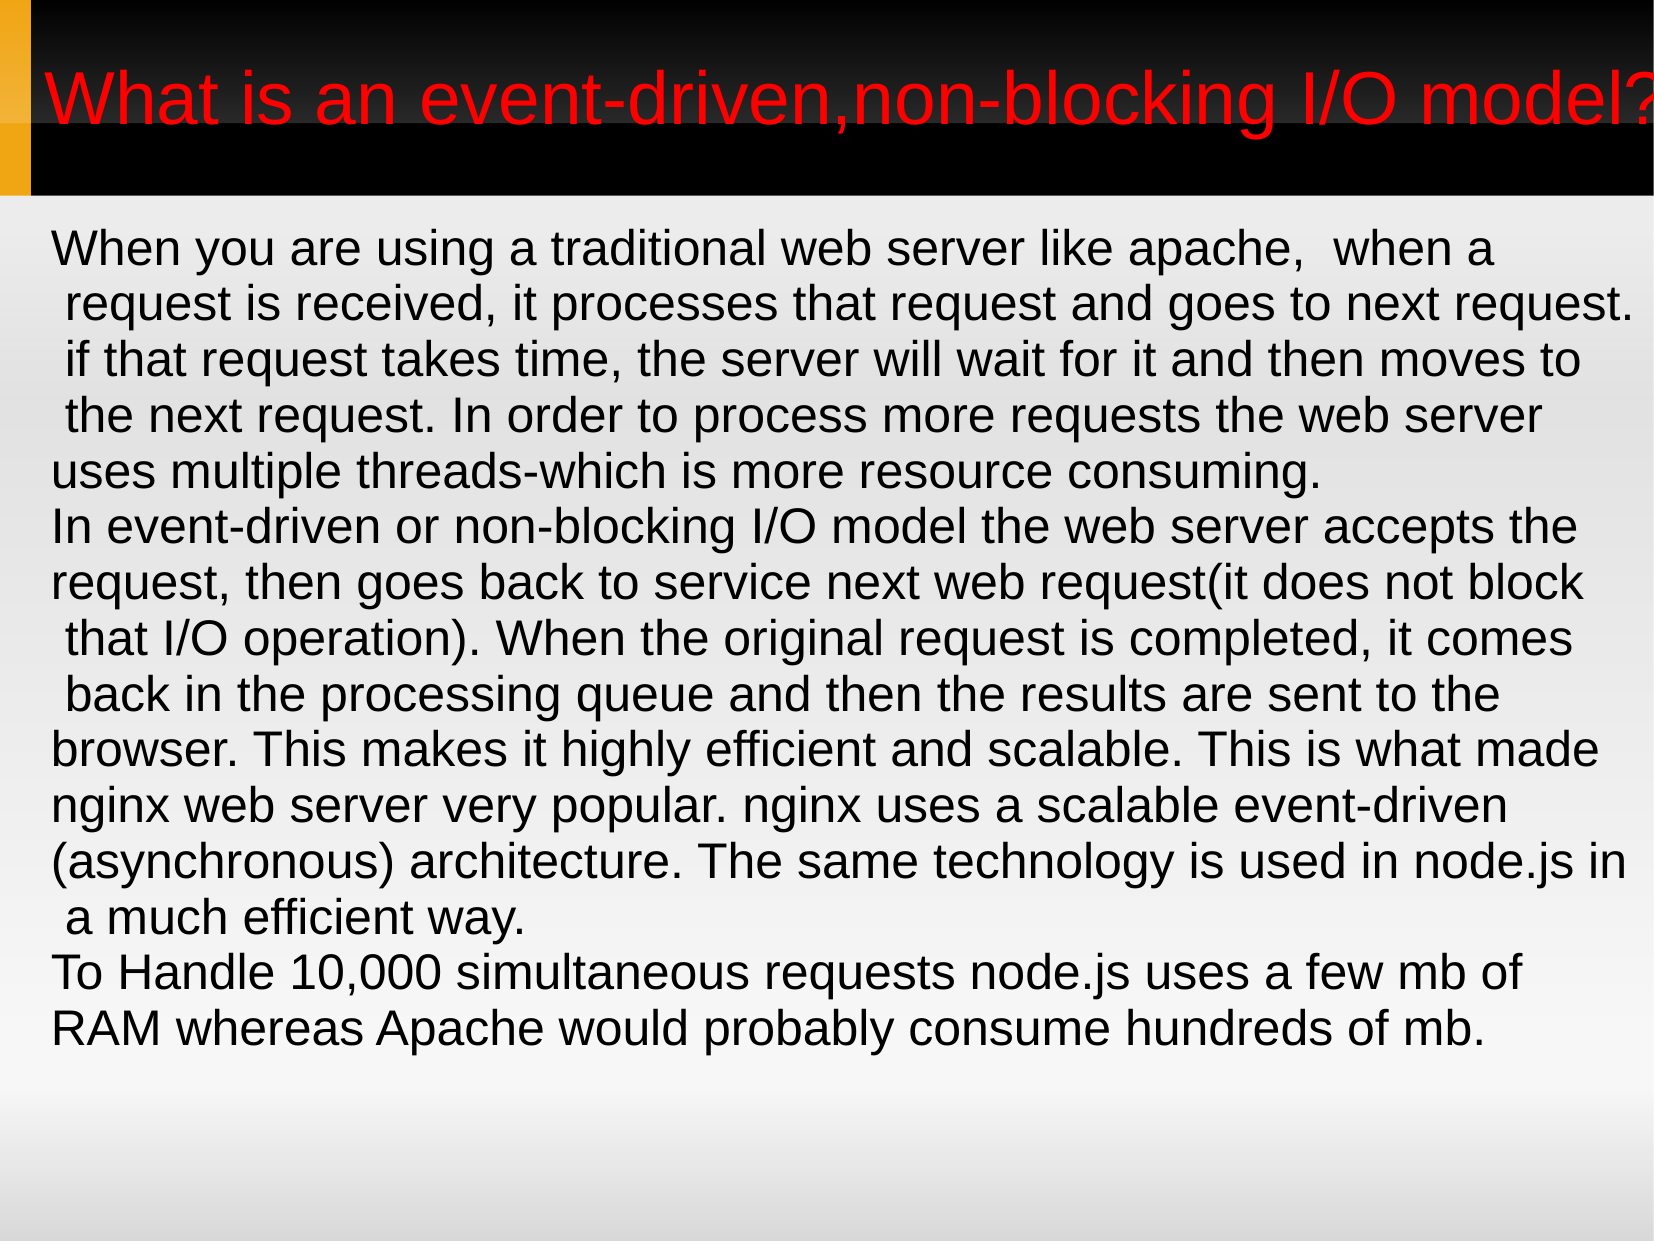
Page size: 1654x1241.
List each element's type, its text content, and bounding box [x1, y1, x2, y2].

text_box What is an event-driven,non-blocking I/O model? [29, 48, 1654, 148]
picture [0, 0, 1654, 1241]
text_box When you are using a traditional web server like apache, when a request is received, it processes that request and goes to next request. if that request takes time, the server will wait for it and then moves to the next request. In order to process more requests the web server uses multiple threads-which is more resource consuming. In event-driven or non-blocking I/O model the web server accepts the request, then goes back to service next web request(it does not block that I/O operation). When the original request is completed, it comes back in the processing queue and then the results are sent to the browser. This makes it highly efficient and scalable. This is what made nginx web server very popular. nginx uses a scalable event-driven (asynchronous) architecture. The same technology is used in node.js in a much efficient way. To Handle 10,000 simultaneous requests node.js uses a few mb of RAM whereas Apache would probably consume hundreds of mb. [36, 212, 1654, 1064]
